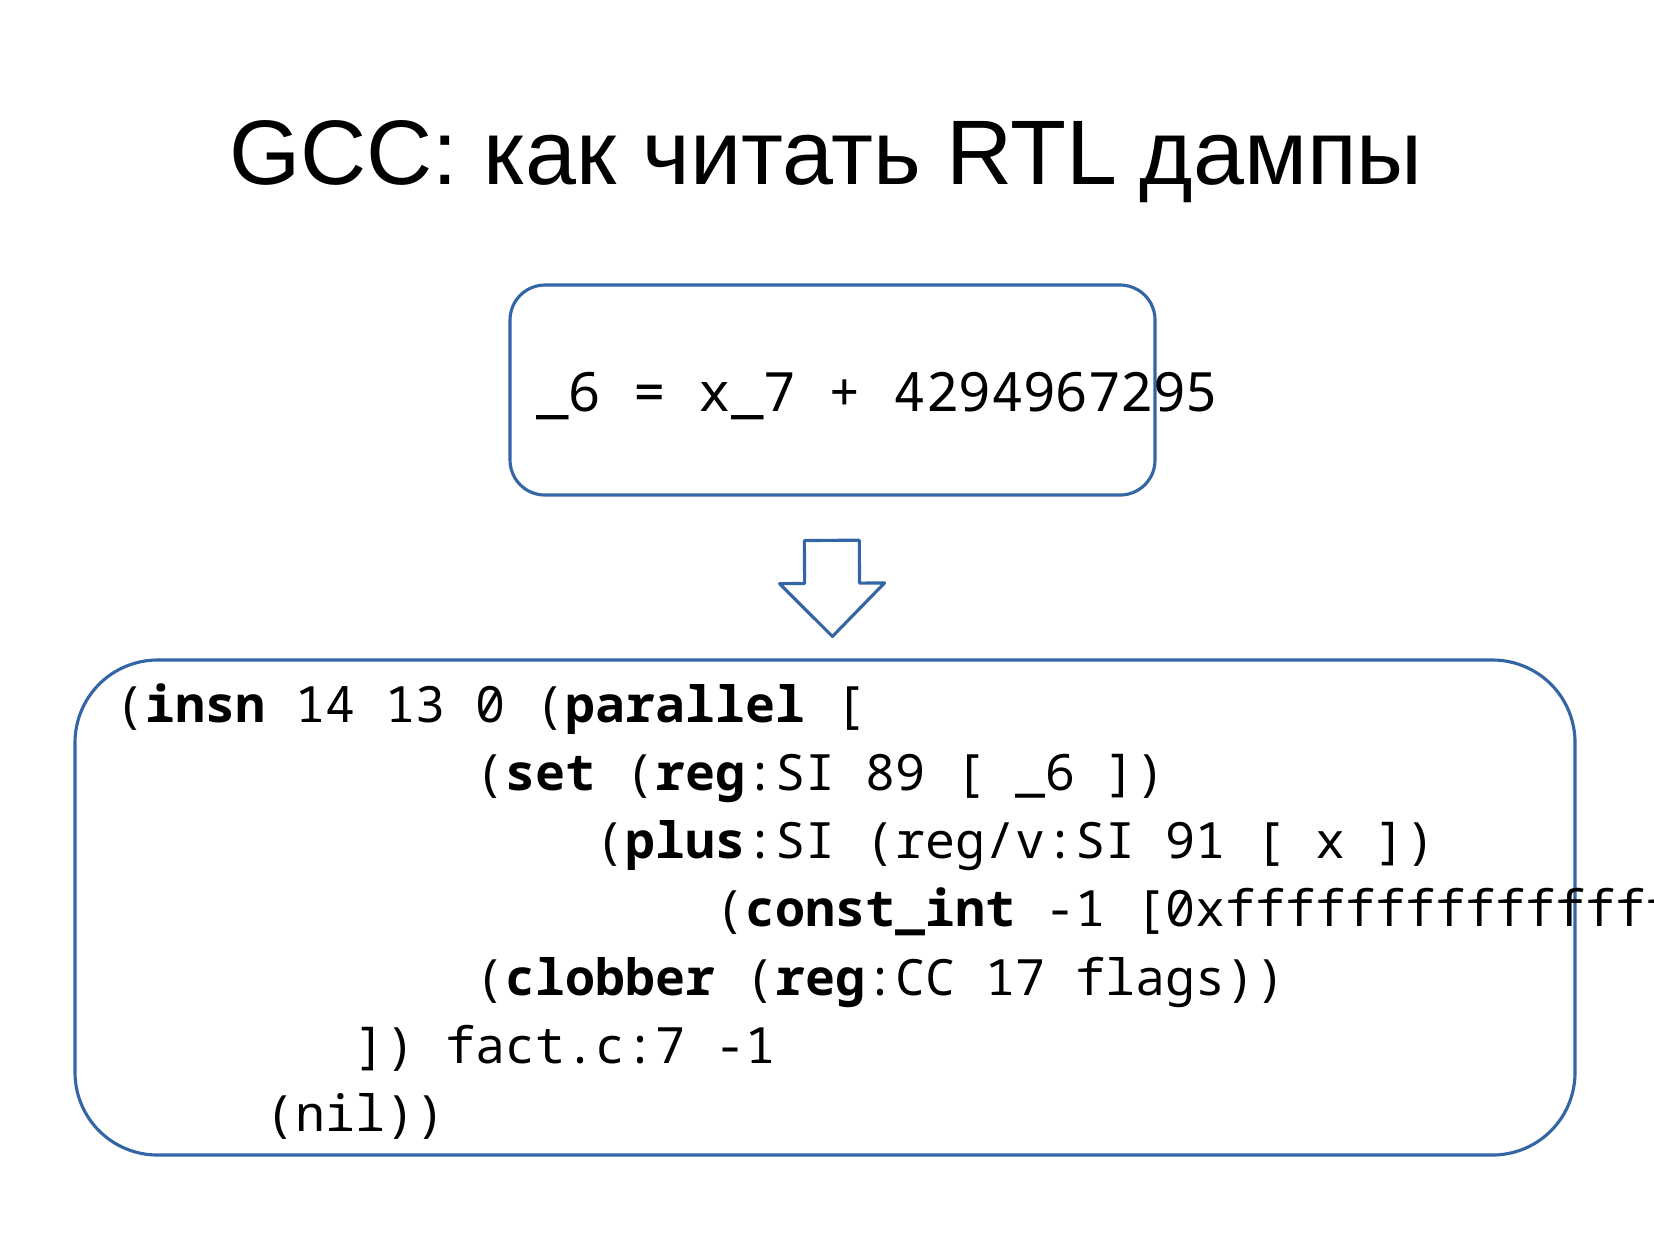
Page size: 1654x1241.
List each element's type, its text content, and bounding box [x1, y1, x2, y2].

text_box (insn 14 13 0 (parallel [ (set (reg:SI 89 [ _6 ]) (plus:SI (reg/v:SI 91 [ x ]) (const_int -1 [0xffffffffffffffff]))) (clobber (reg:CC 17 flags)) ]) fact.c:7 -1 (nil)) [75, 660, 1576, 1156]
text_box _6 = x_7 + 4294967295 [510, 285, 1156, 496]
title GCC: как читать RTL дампы [82, 49, 1571, 257]
text_box [779, 540, 885, 637]
